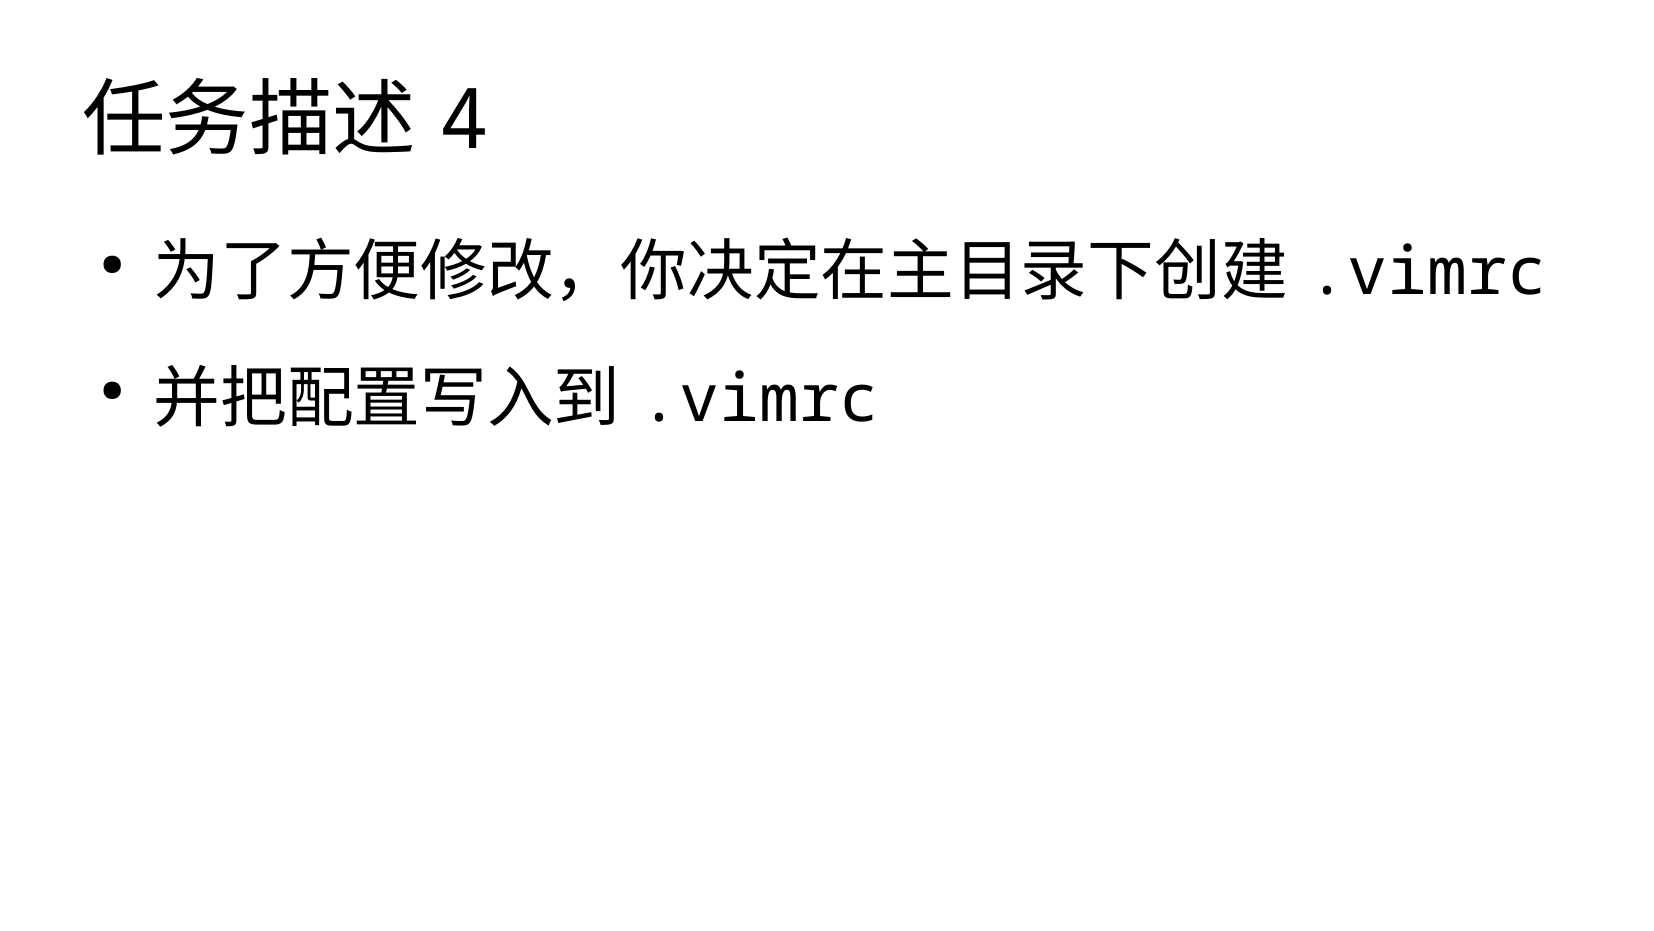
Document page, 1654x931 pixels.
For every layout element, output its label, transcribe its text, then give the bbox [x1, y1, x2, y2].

title 任务描述4 [82, 37, 1571, 189]
list 为了方便修改，你决定在主目录下创建.vimrc 并把配置写入到.vimrc [82, 217, 1571, 768]
